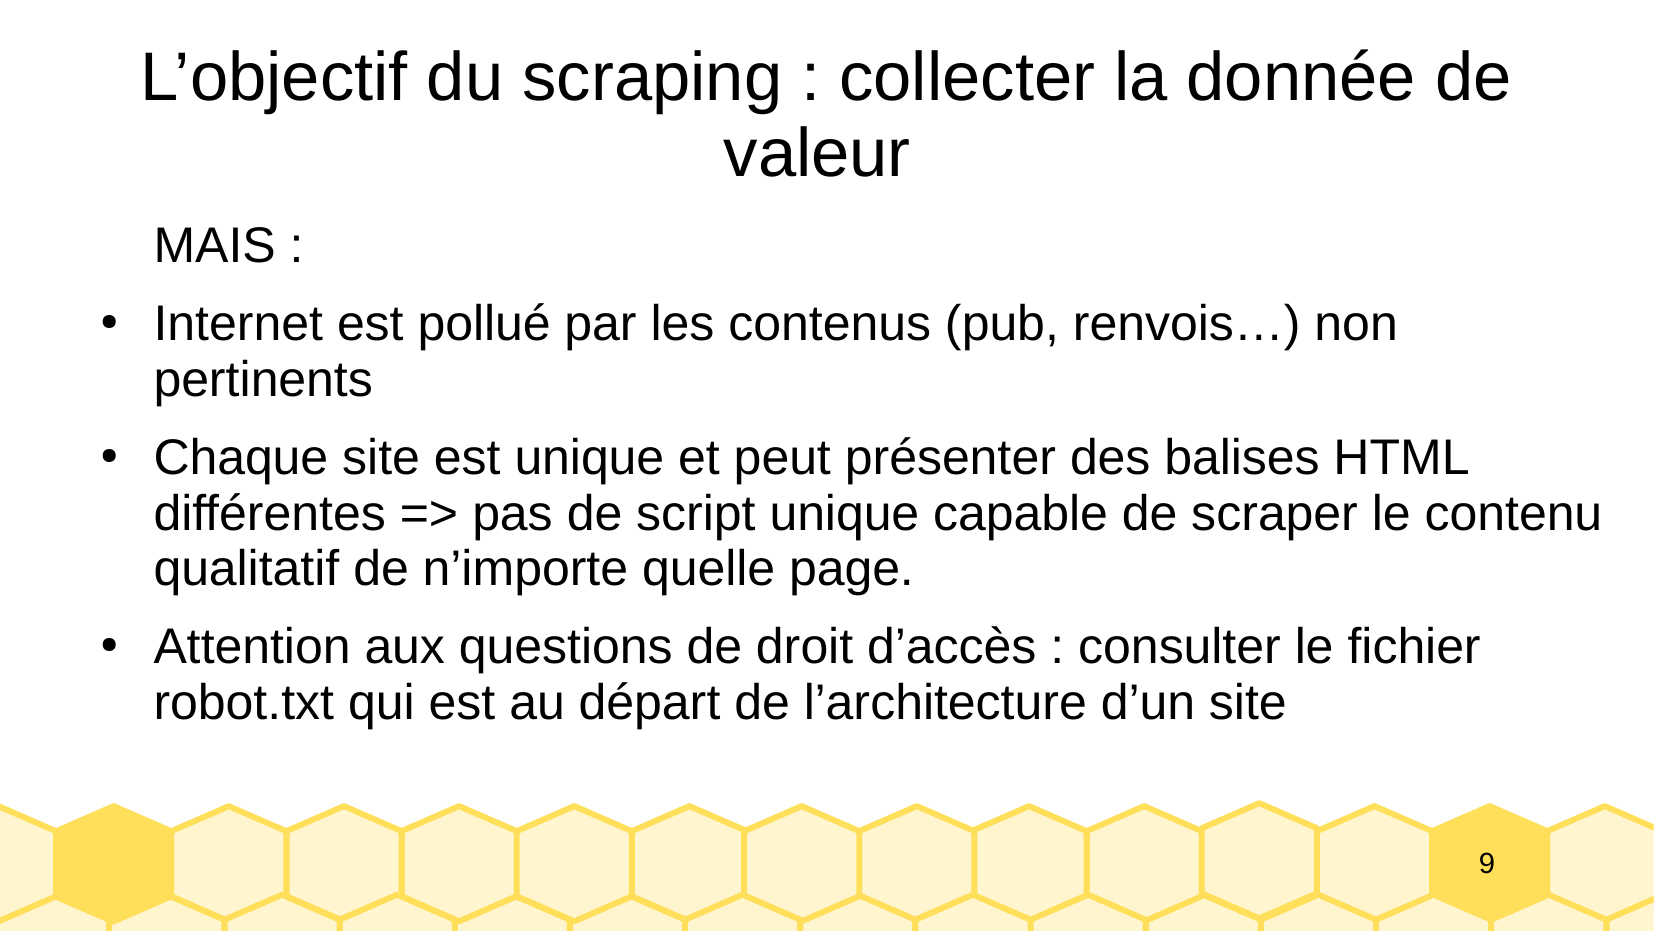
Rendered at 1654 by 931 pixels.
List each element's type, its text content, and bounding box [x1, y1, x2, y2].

list MAIS : Internet est pollué par les contenus (pub, renvois…) non pertinents Chaque site est unique et peut présenter des balises HTML différentes => pas de script unique capable de scraper le contenu qualitatif de n’importe quelle page. Attention aux questions de droit d’accès : consulter le fichier robot.txt qui est au départ de l’architecture d’un site [82, 217, 1625, 758]
title L’objectif du scraping : collecter la donnée de valeur [82, 37, 1571, 193]
